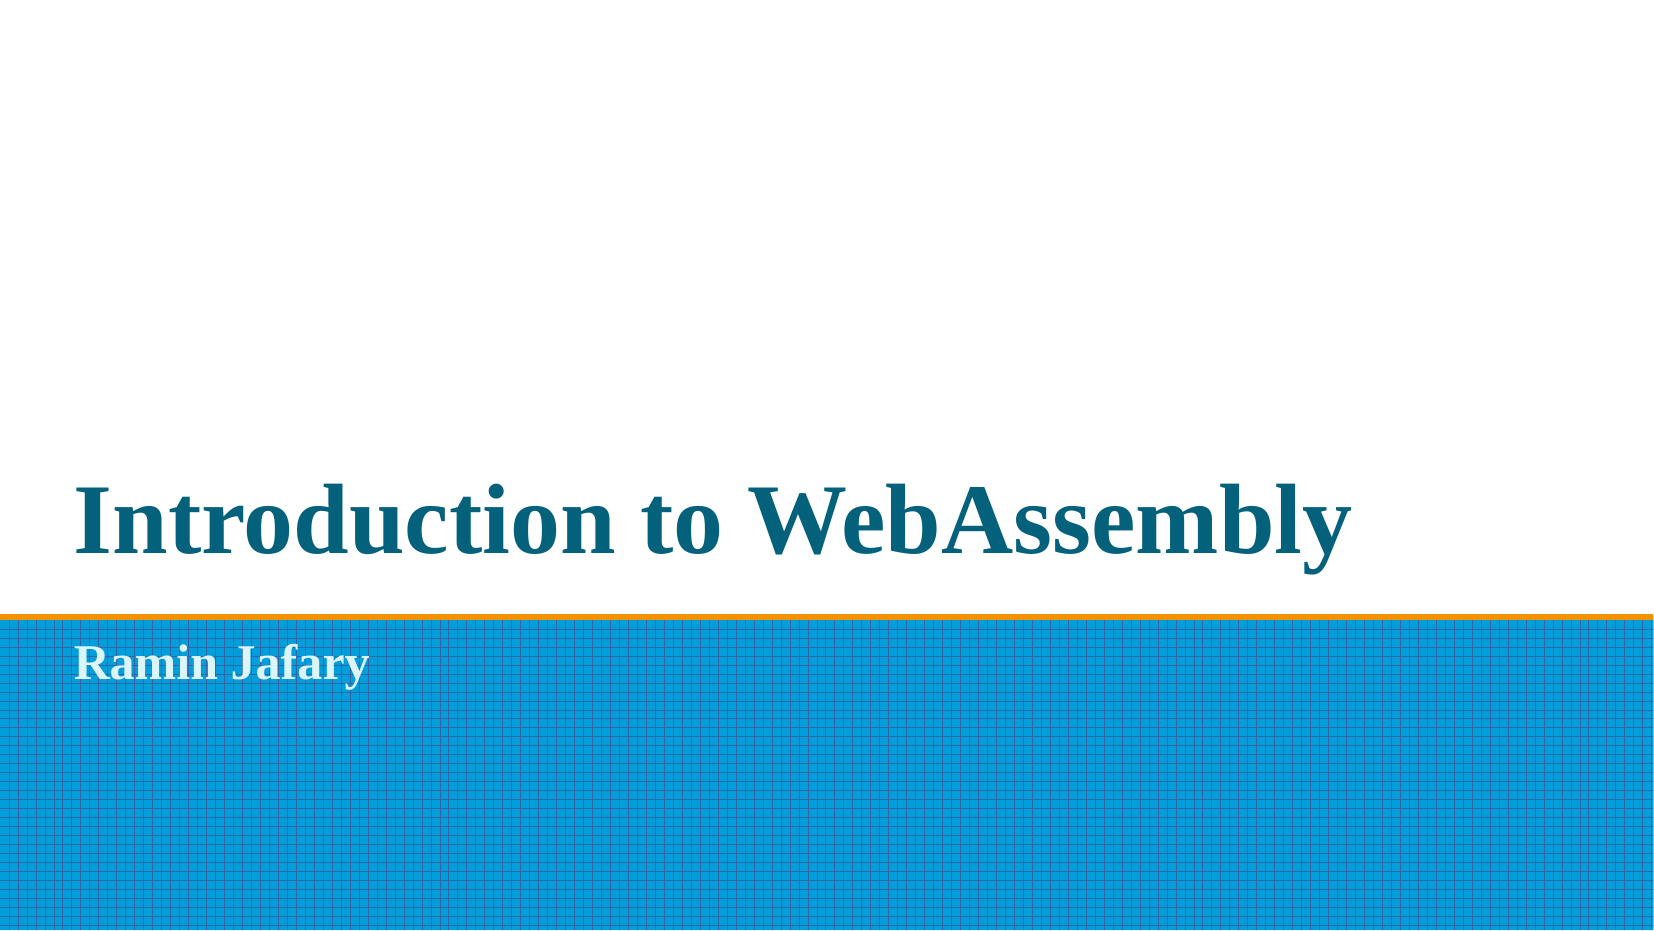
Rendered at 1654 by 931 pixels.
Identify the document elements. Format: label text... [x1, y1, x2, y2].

subtitle Ramin Jafary [73, 634, 451, 694]
title Introduction to WebAssembly [73, 300, 1551, 576]
